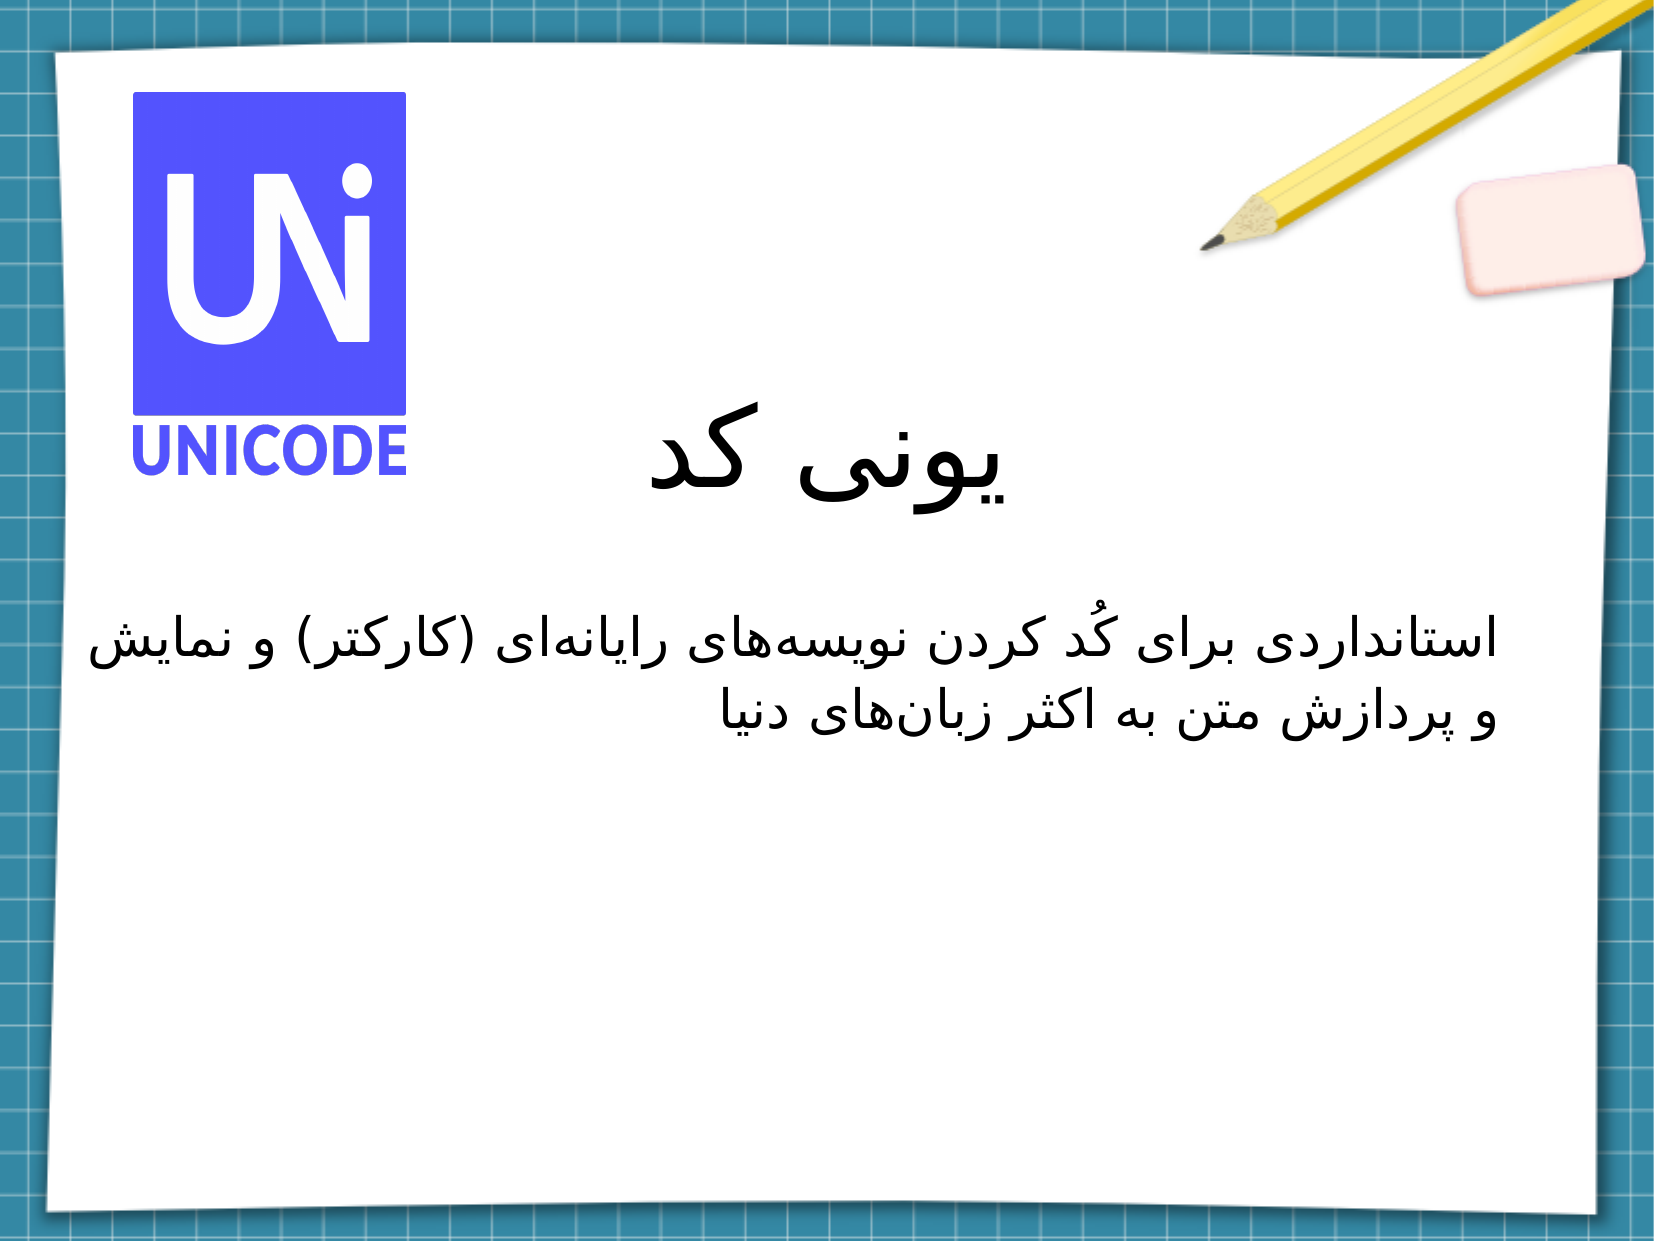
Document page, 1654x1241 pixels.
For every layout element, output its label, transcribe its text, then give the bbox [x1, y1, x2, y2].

picture [0, 0, 1654, 1241]
title یونی کد [82, 345, 1571, 553]
list استانداردی برای کُد کردن نویسه‌های رایانه‌ای (کارکتر) و نمایش و پردازش متن به اکثر زبان‌های دنیا [82, 596, 1571, 867]
